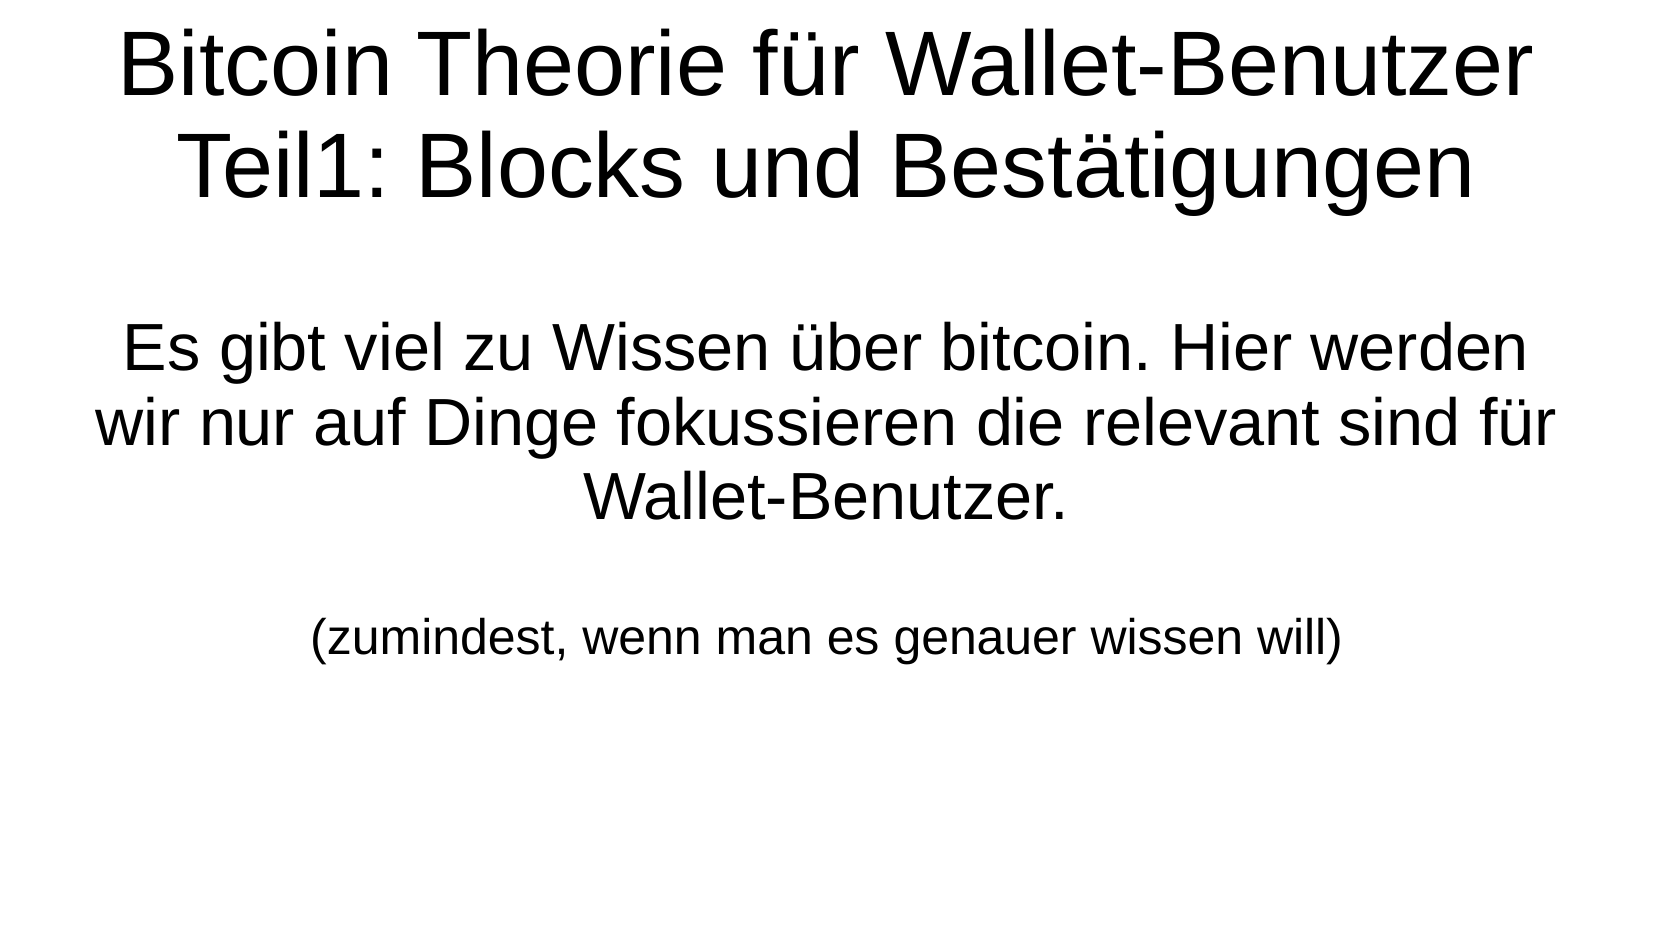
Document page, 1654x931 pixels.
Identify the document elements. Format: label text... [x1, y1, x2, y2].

subtitle Es gibt viel zu Wissen über bitcoin. Hier werden wir nur auf Dinge fokussieren die relevant sind für Wallet-Benutzer. (zumindest, wenn man es genauer wissen will) [82, 217, 1571, 758]
title Bitcoin Theorie für Wallet-Benutzer Teil1: Blocks und Bestätigungen [82, 12, 1571, 217]
